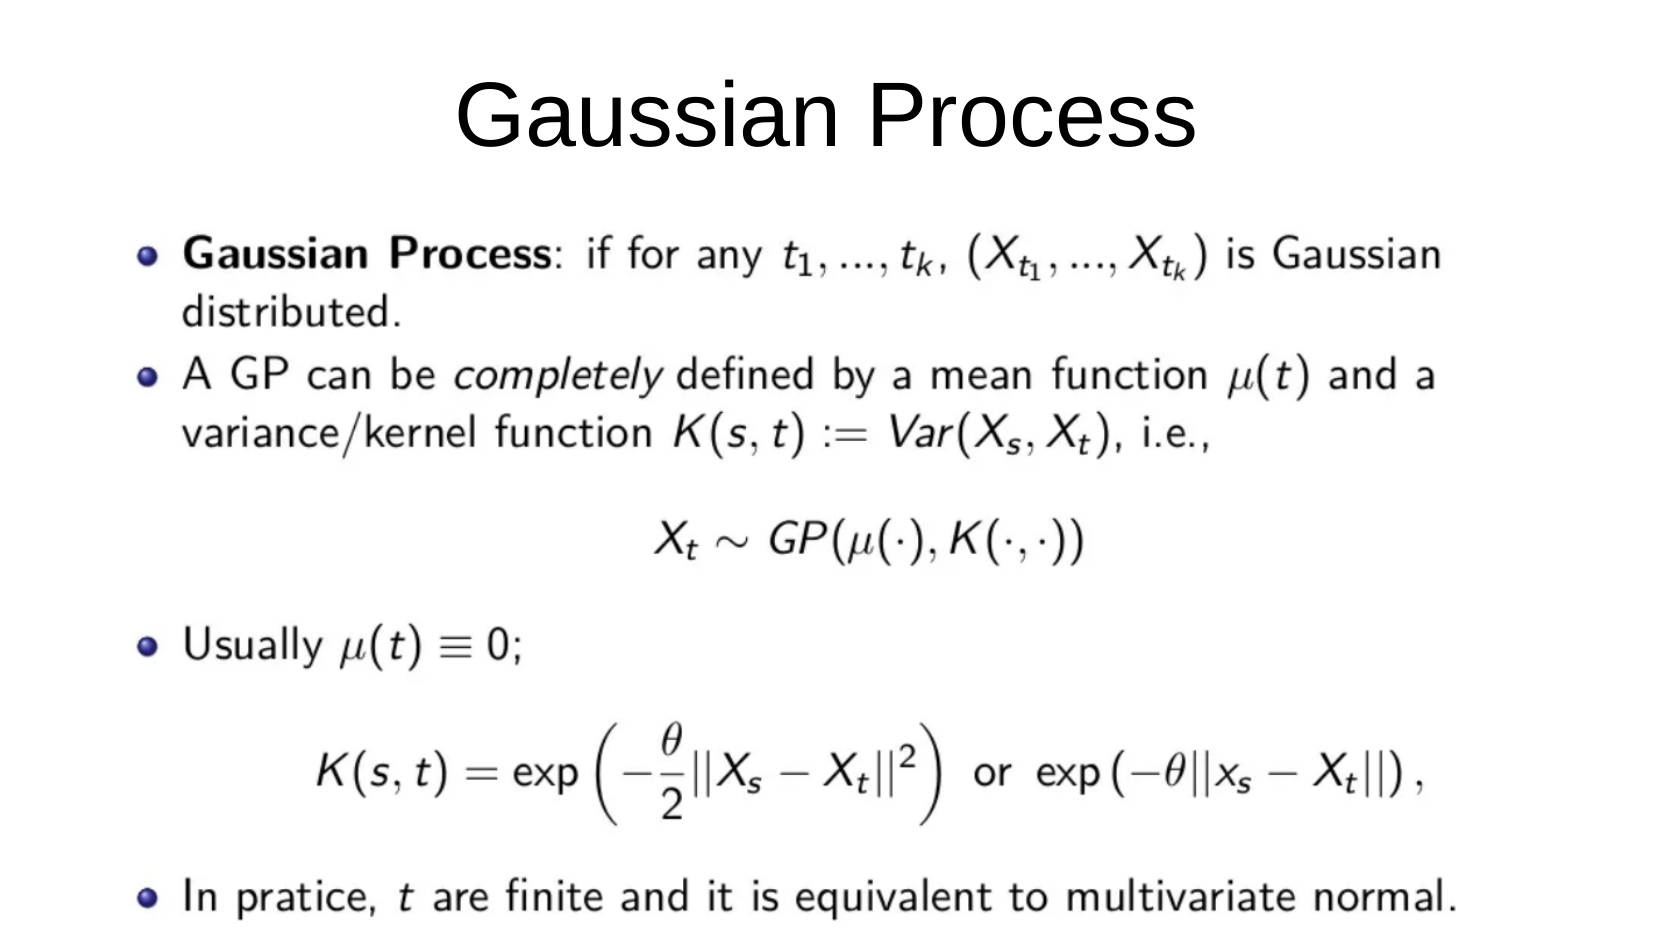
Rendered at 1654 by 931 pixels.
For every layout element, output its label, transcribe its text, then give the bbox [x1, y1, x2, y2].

picture [112, 178, 1501, 931]
title Gaussian Process [82, 37, 1571, 193]
